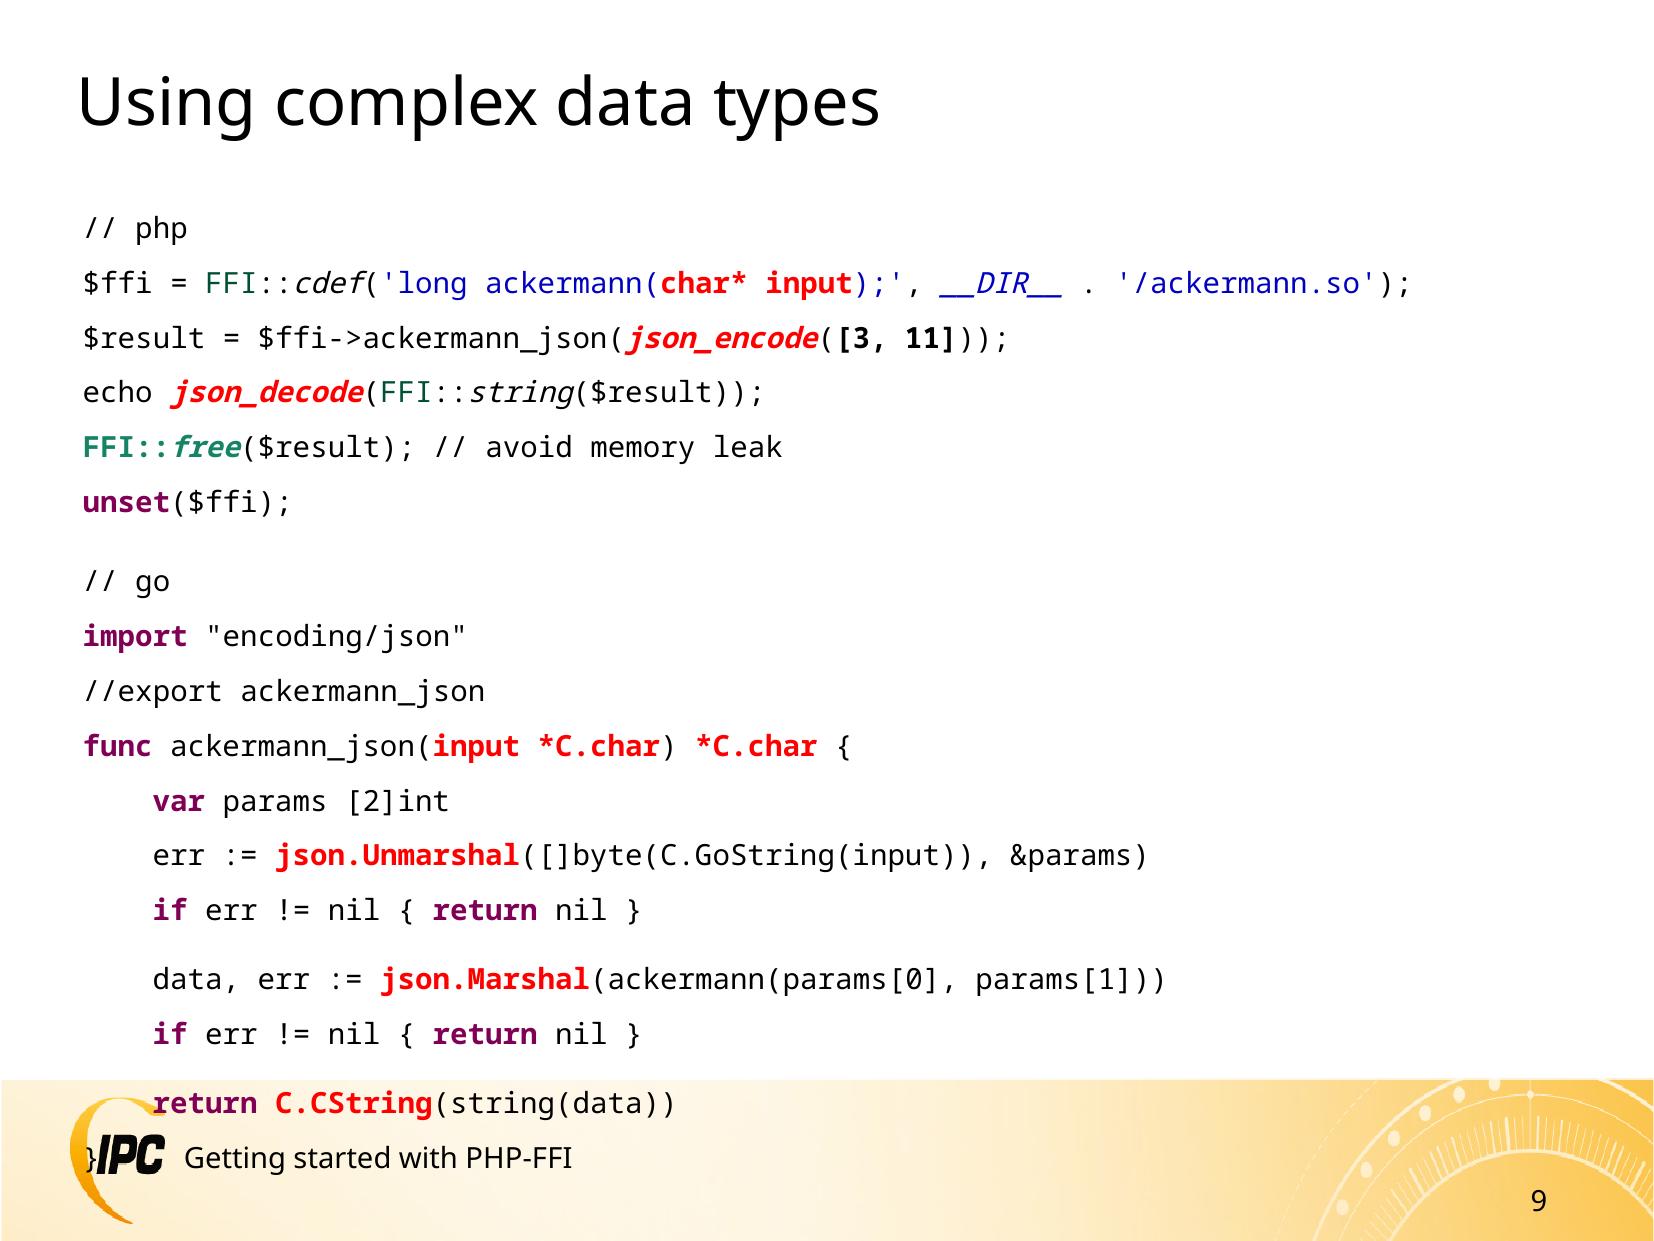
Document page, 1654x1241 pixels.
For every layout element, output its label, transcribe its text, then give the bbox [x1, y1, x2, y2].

picture [0, 0, 1654, 1241]
title Using complex data types [17, 3, 1506, 196]
list // php $ffi = FFI::cdef('long ackermann(char* input);', __DIR__ . '/ackermann.so'); $result = $ffi->ackermann_json(json_encode([3, 11])); echo json_decode(FFI::string($result)); FFI::free($result); // avoid memory leak unset($ffi); // go import "encoding/json" //export ackermann_json func ackermann_json(input *C.char) *C.char { var params [2]int err := json.Unmarshal([]byte(C.GoString(input)), &params) if err != nil { return nil } data, err := json.Marshal(ackermann(params[0], params[1])) if err != nil { return nil } return C.CString(string(data)) } [82, 207, 1571, 1079]
